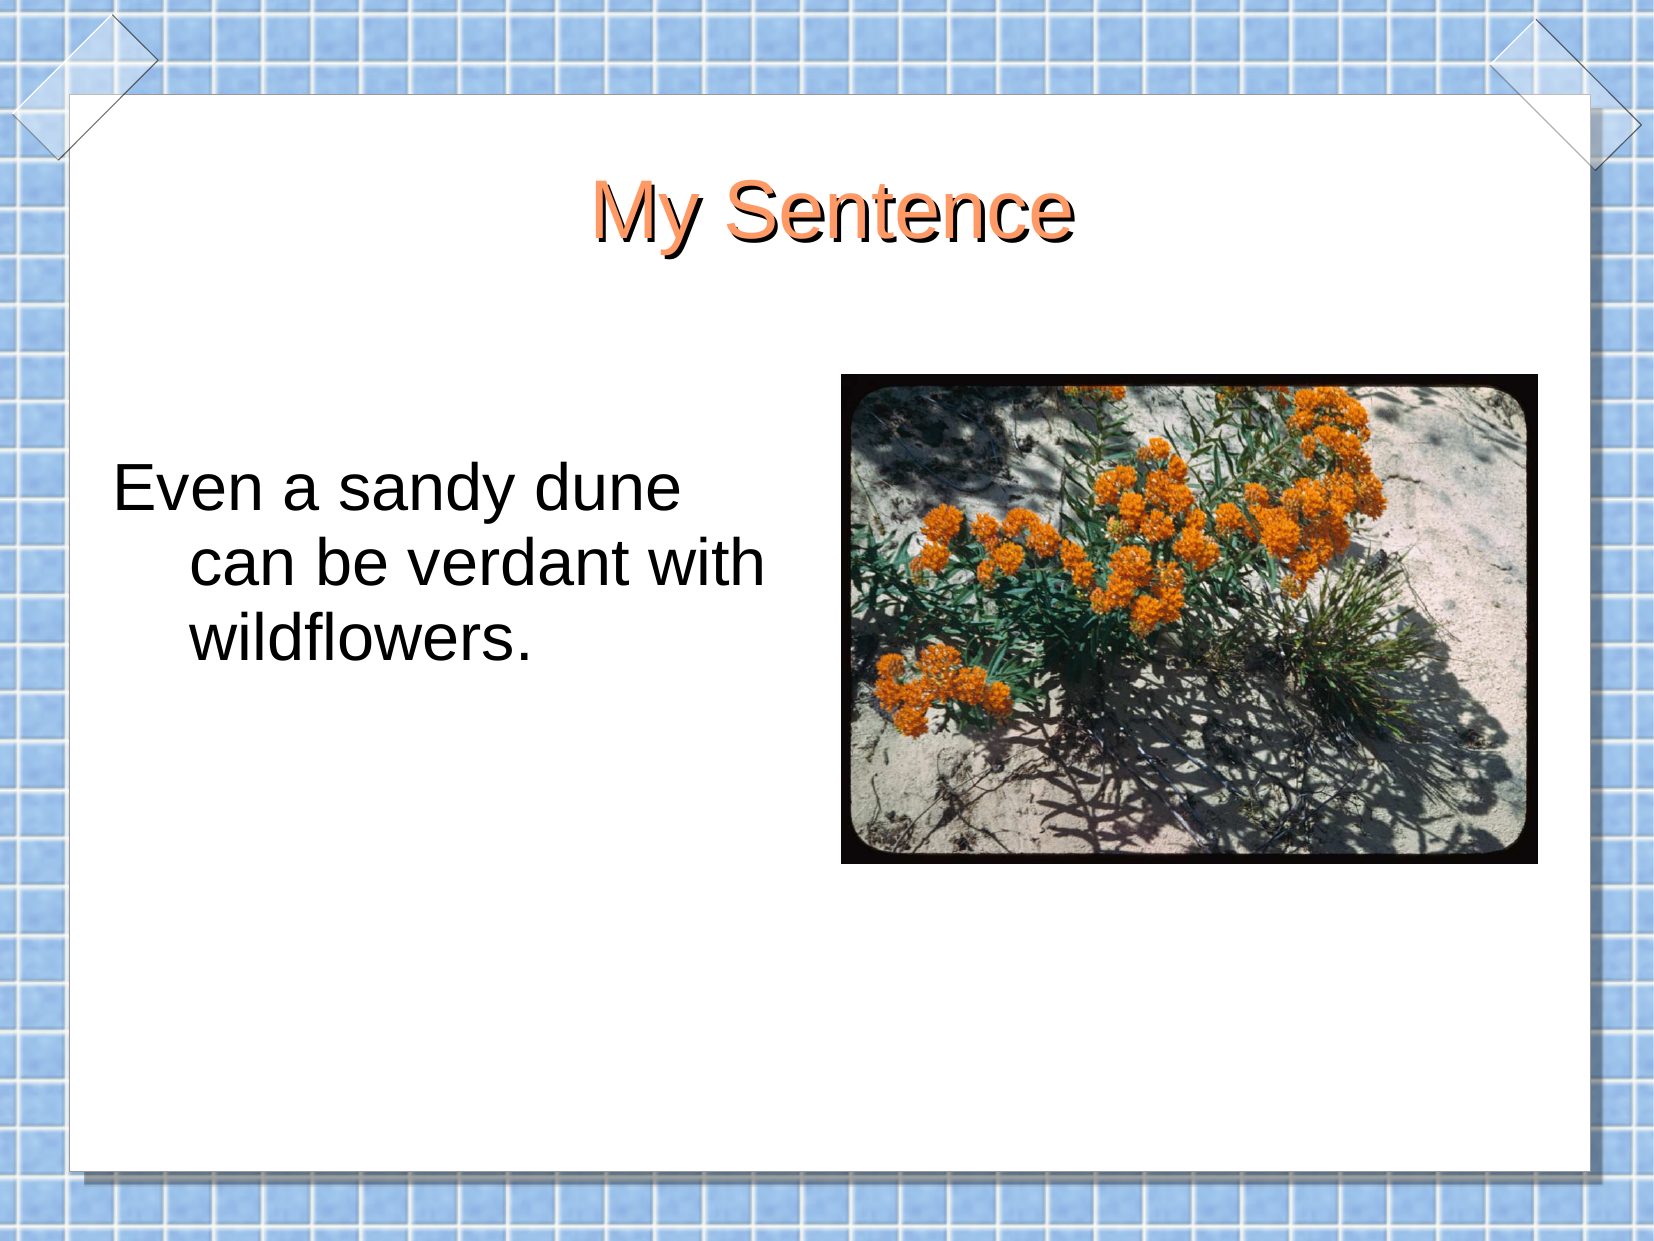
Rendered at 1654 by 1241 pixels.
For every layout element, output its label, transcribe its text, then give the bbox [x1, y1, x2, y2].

title My Sentence [116, 101, 1548, 318]
picture [0, 0, 1654, 1241]
list Even a sandy dune can be verdant with wildflowers. [112, 450, 809, 786]
